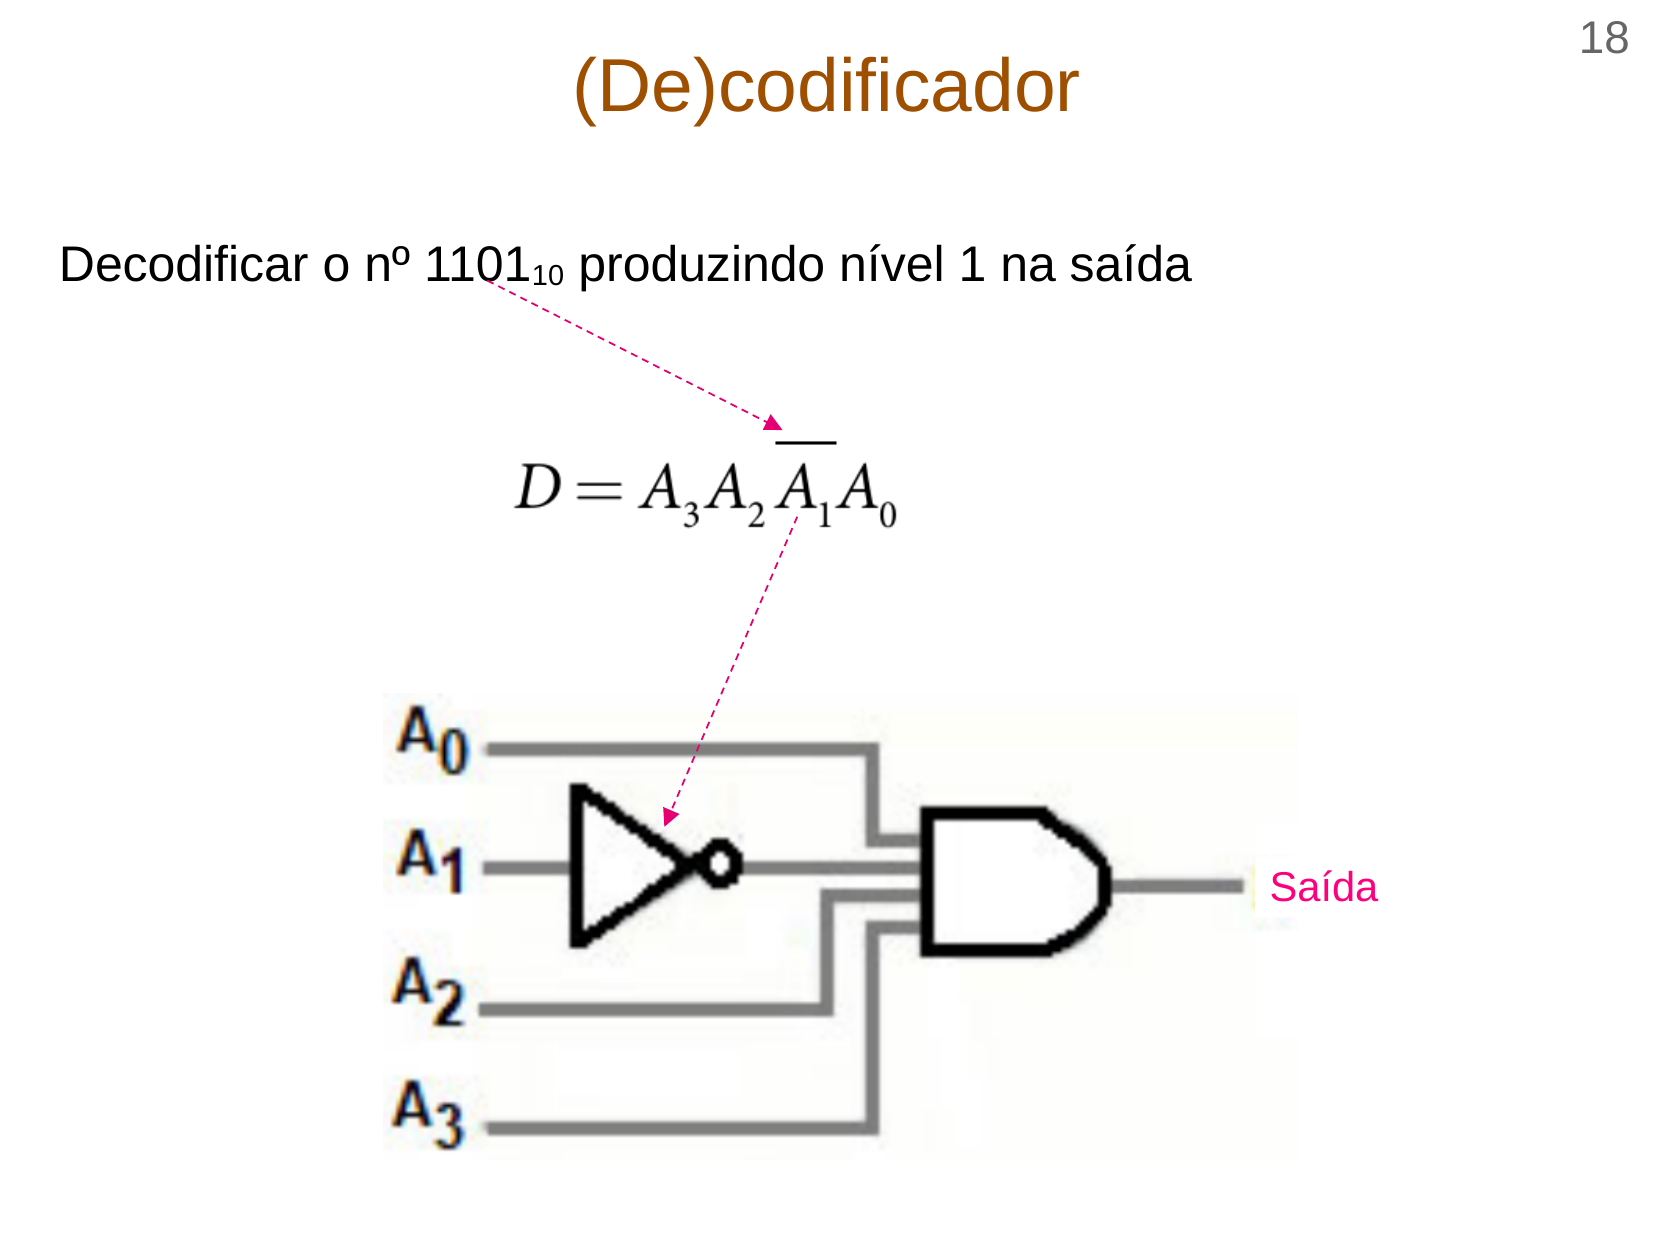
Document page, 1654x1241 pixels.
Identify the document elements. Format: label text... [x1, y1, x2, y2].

text_box Saída [1254, 856, 1462, 918]
list Decodificar o nº 110110 produzindo nível 1 na saída [59, 236, 1595, 1211]
title (De)codificador [59, 29, 1595, 148]
picture [383, 693, 1298, 1160]
picture [511, 429, 901, 532]
